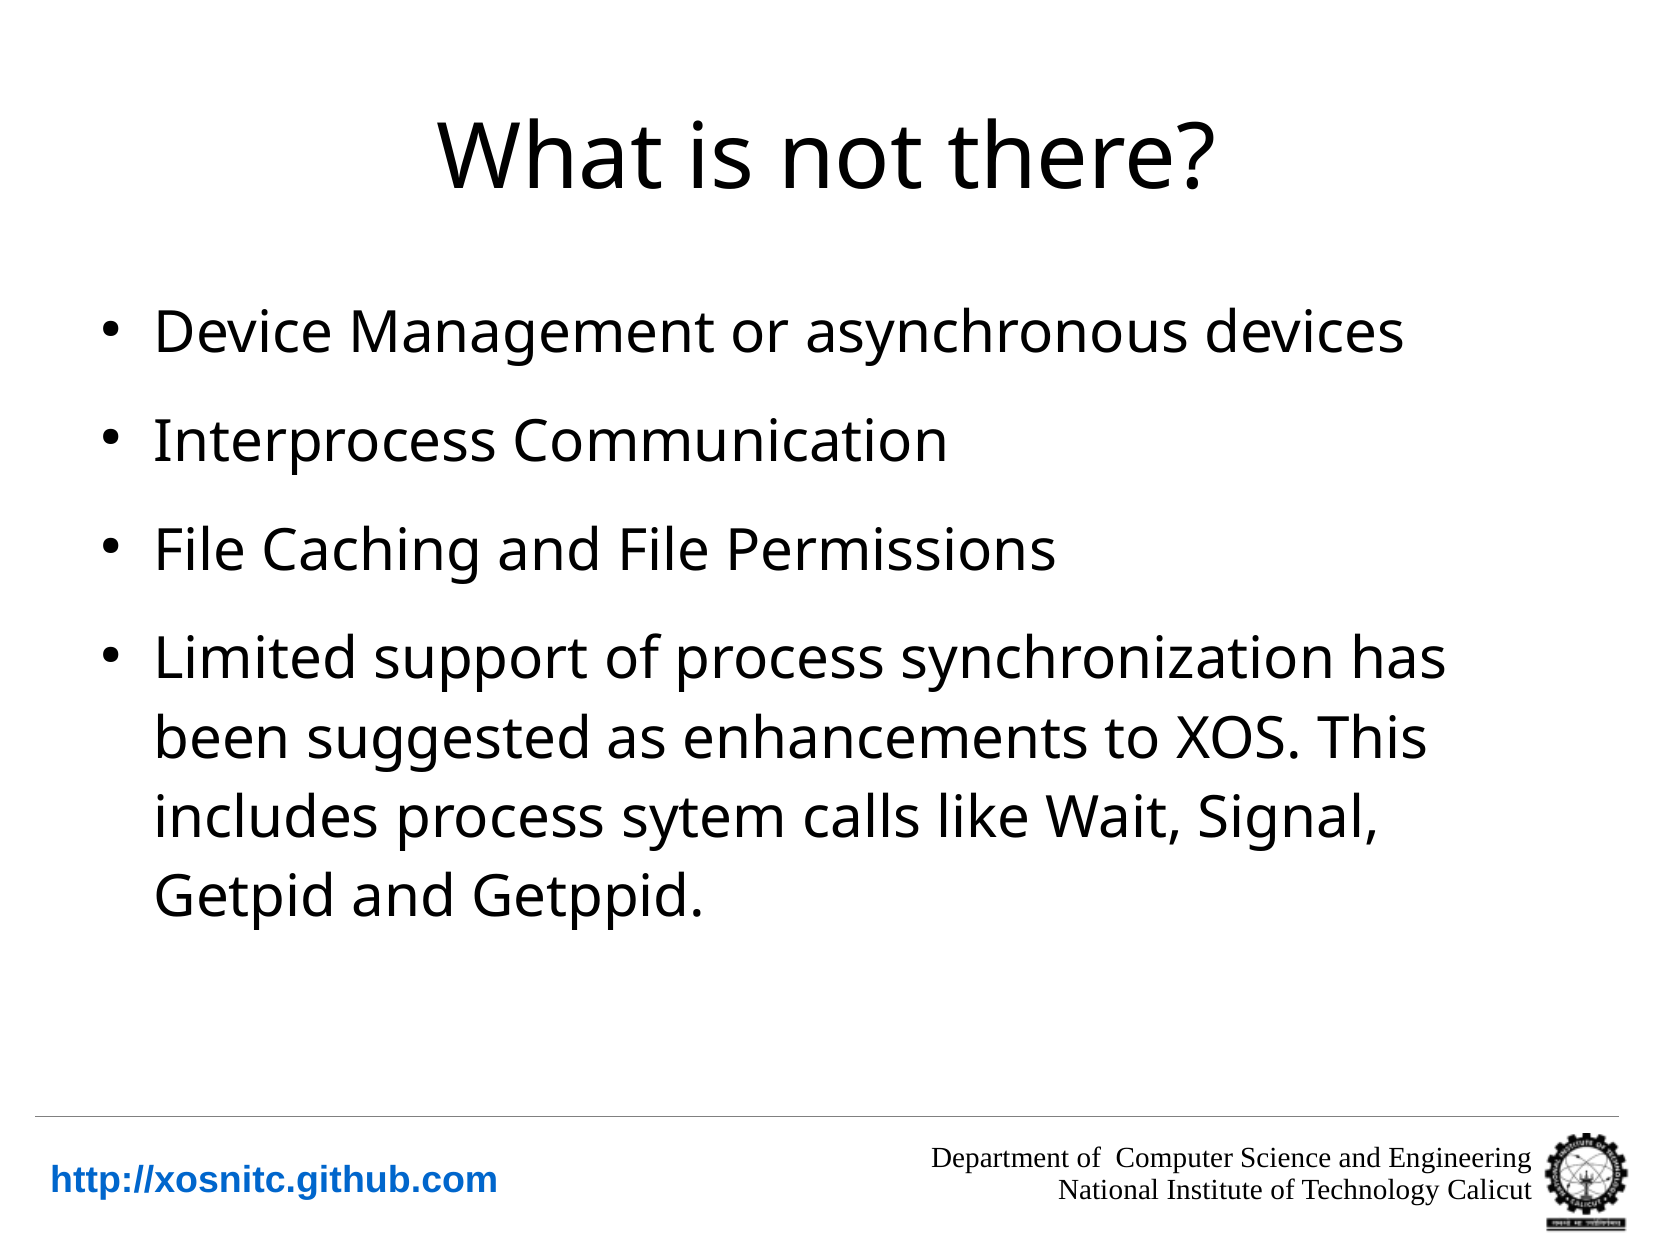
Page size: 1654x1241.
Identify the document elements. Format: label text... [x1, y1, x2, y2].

list Device Management or asynchronous devices Interprocess Communication File Caching and File Permissions Limited support of process synchronization has been suggested as enhancements to XOS. This includes process sytem calls like Wait, Signal, Getpid and Getppid. [82, 290, 1538, 1010]
title What is not there? [82, 49, 1571, 257]
picture [1542, 1133, 1630, 1234]
